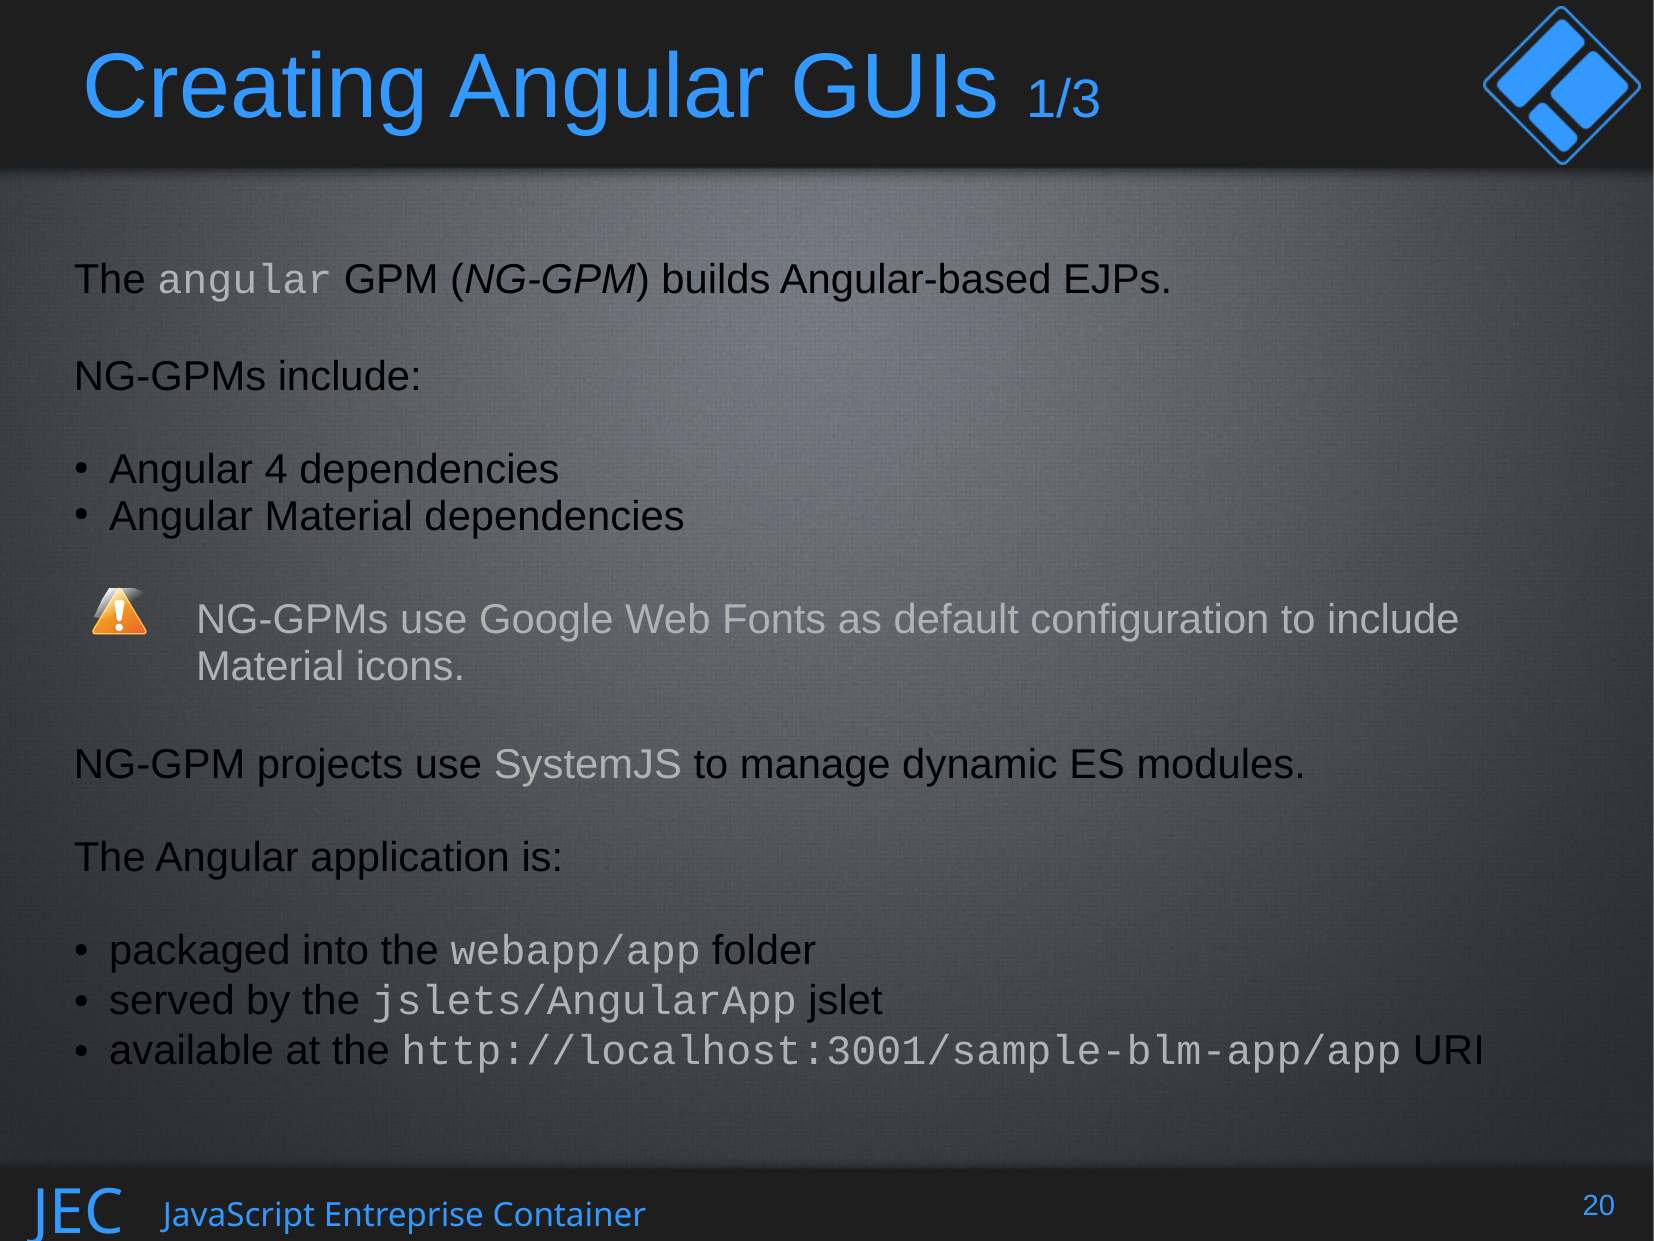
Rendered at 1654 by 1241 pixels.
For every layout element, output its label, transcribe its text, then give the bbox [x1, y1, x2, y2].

text_box JavaScript Entreprise Container [148, 1183, 651, 1241]
title Creating Angular GUIs 1/3 [82, 23, 1441, 147]
text_box 20 [744, 1181, 1630, 1229]
picture [0, 0, 1654, 1241]
text_box NG-GPMs use Google Web Fonts as default configuration to include Material icons. [181, 588, 1560, 697]
text_box The angular GPM (NG-GPM) builds Angular-based EJPs. NG-GPMs include: Angular 4 dependencies Angular Material dependencies [59, 248, 1595, 547]
text_box JEC [17, 1159, 149, 1241]
text_box NG-GPM projects use SystemJS to manage dynamic ES modules. The Angular application is: packaged into the webapp/app folder served by the jslets/AngularApp jslet available at the http://localhost:3001/sample-blm-app/app URI [59, 733, 1595, 1129]
